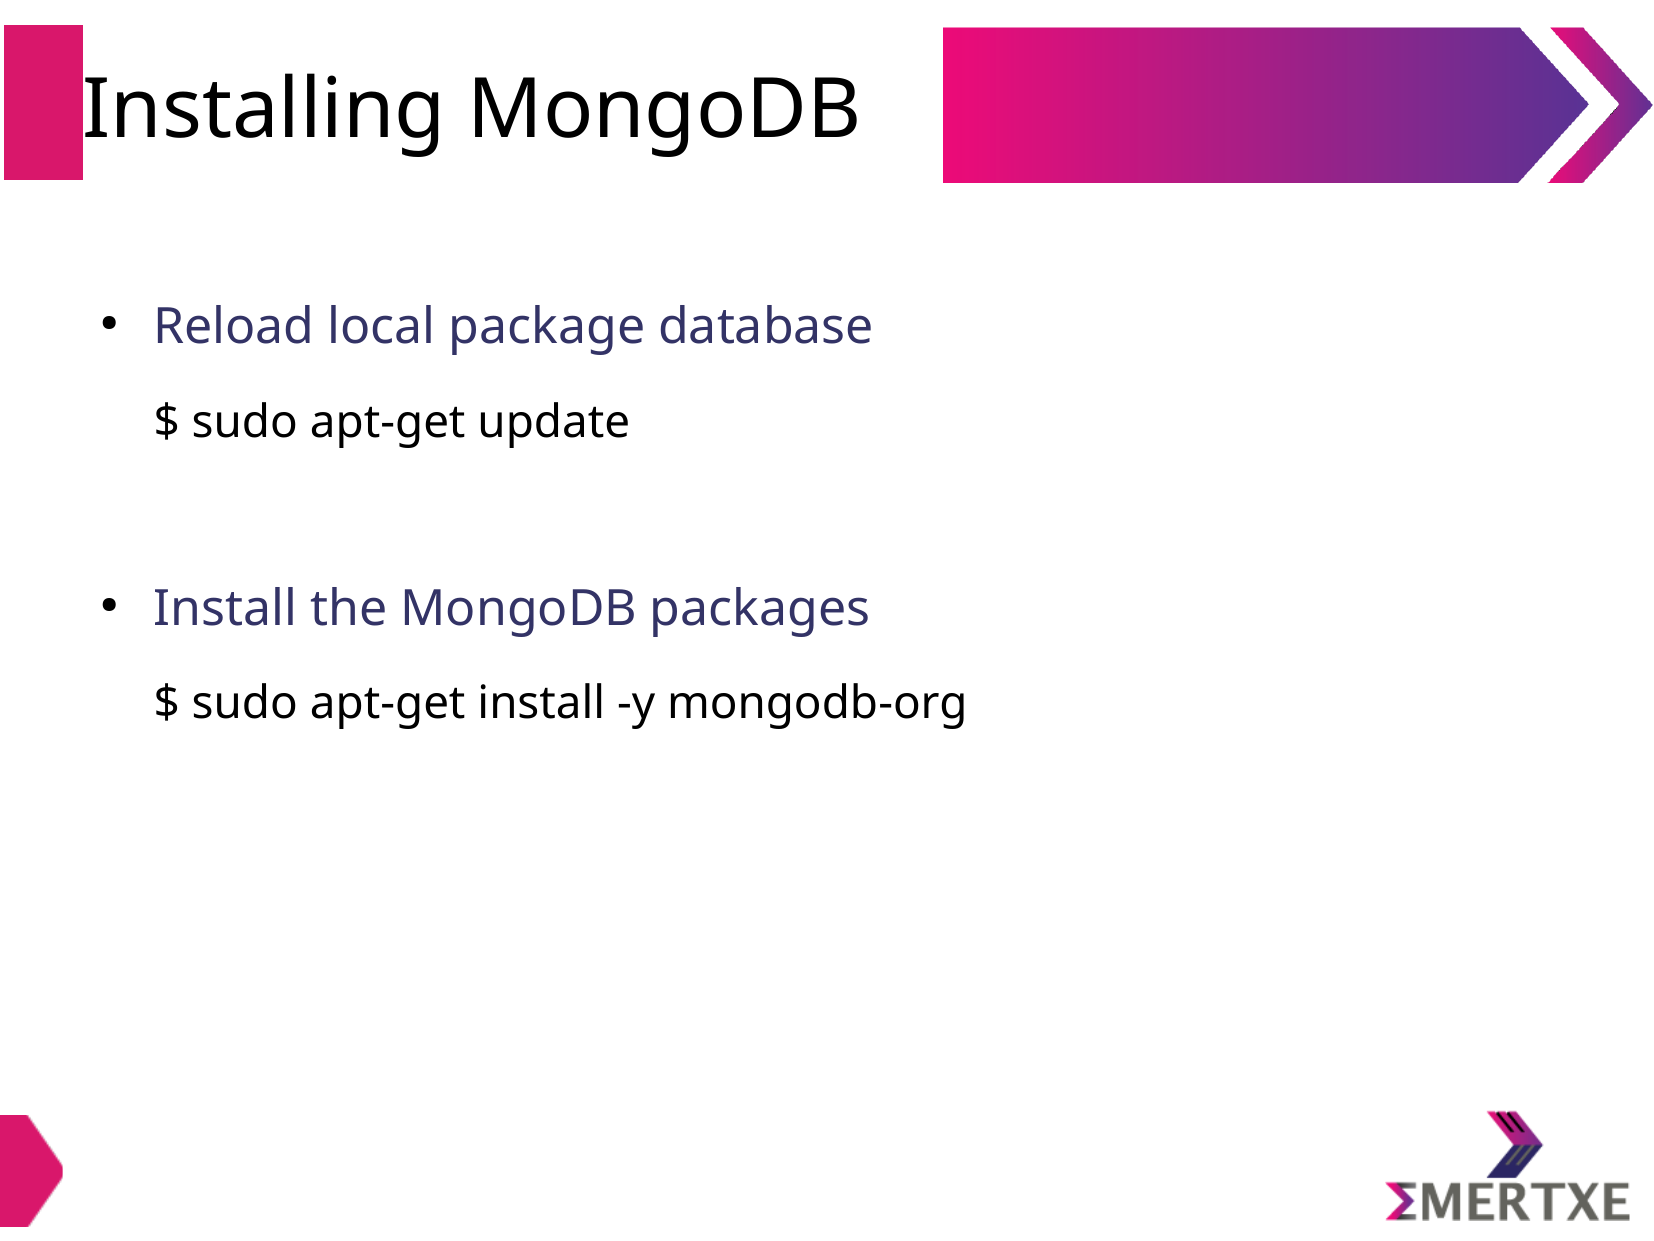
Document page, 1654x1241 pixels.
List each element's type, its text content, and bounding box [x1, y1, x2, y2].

picture [1571, 27, 1653, 183]
picture [1385, 1107, 1631, 1221]
list Reload local package database $ sudo apt-get update Install the MongoDB packages $ sudo apt-get install -y mongodb-org [82, 290, 1571, 1010]
title Installing MongoDB [82, 2, 1571, 210]
